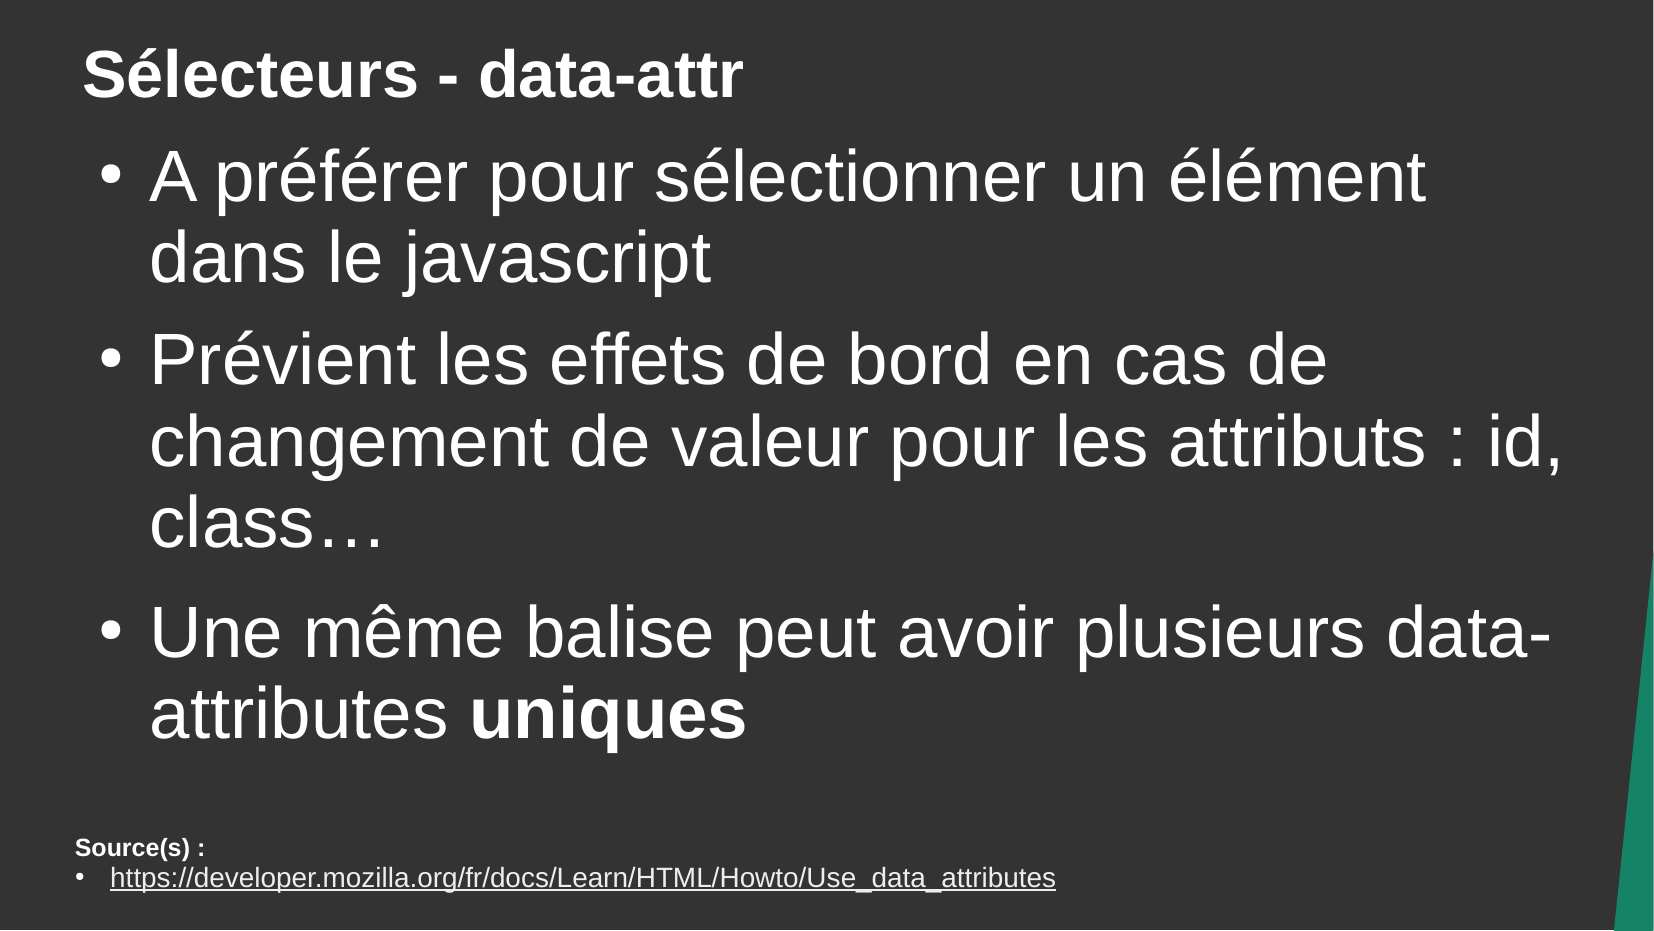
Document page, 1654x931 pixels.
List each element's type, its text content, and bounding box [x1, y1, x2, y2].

text_box [1613, 546, 1654, 931]
list A préférer pour sélectionner un élément dans le javascript Prévient les effets de bord en cas de changement de valeur pour les attributs : id, class… Une même balise peut avoir plusieurs data-attributes uniques [80, 135, 1583, 756]
title Sélecteurs - data-attr [82, 37, 1004, 119]
text_box Source(s) : https://developer.mozilla.org/fr/docs/Learn/HTML/Howto/Use_data_attributes [60, 826, 1546, 901]
